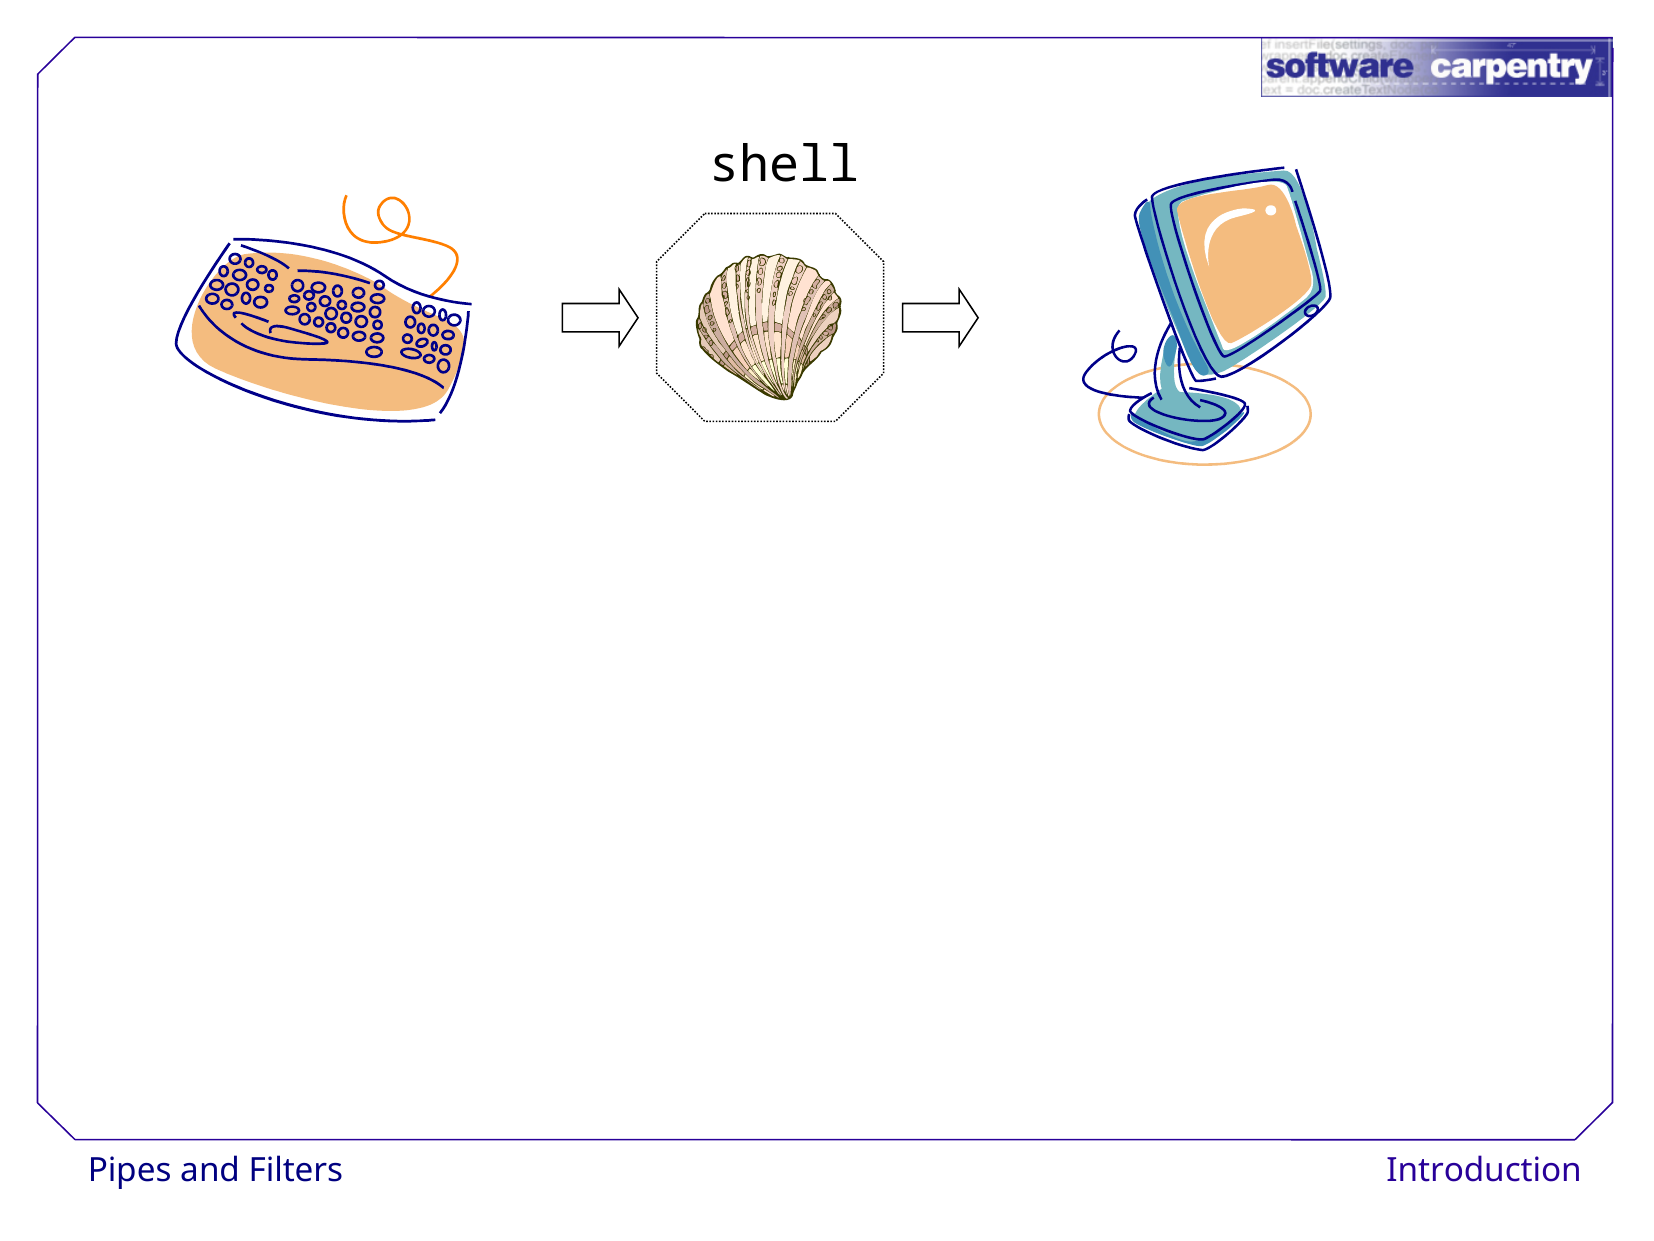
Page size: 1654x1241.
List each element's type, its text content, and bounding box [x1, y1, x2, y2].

picture [1261, 39, 1613, 97]
picture [694, 251, 844, 405]
text_box shell [694, 109, 856, 204]
picture [1082, 166, 1332, 466]
picture [174, 194, 472, 423]
